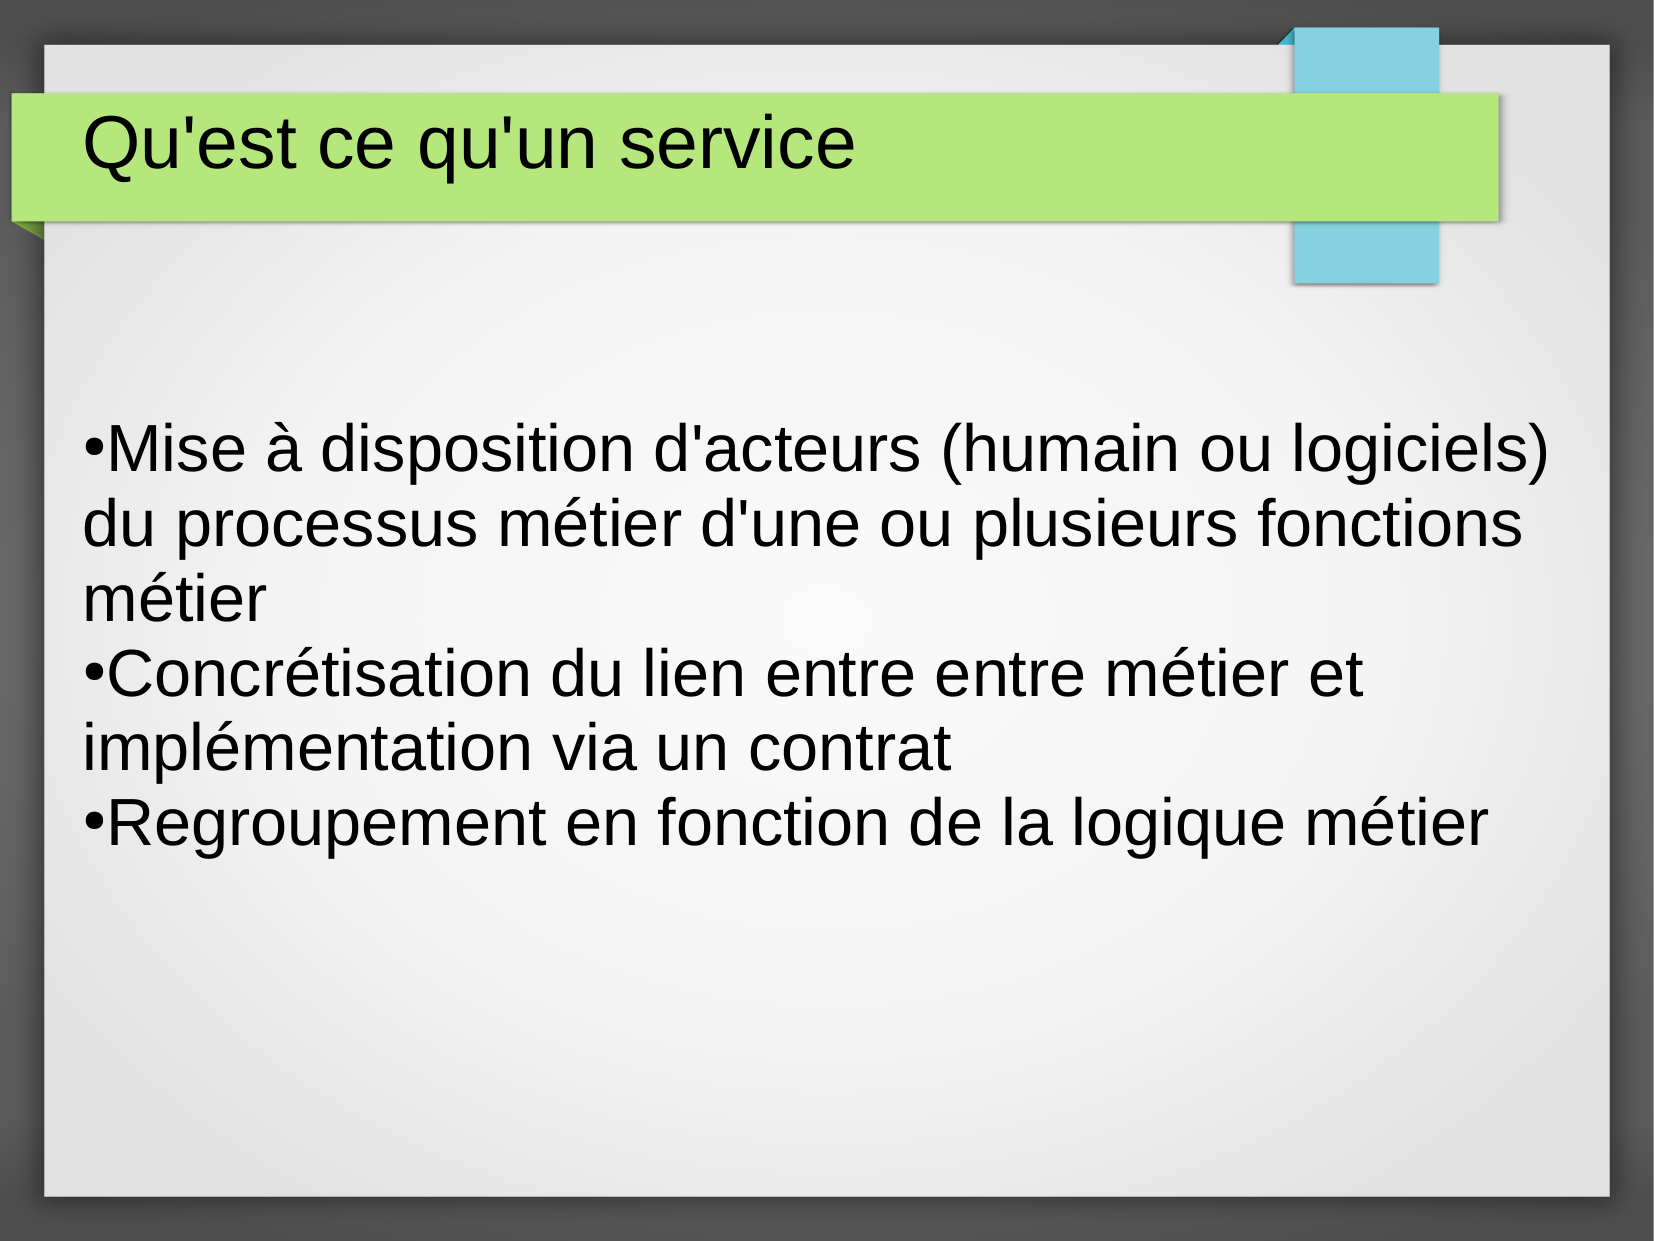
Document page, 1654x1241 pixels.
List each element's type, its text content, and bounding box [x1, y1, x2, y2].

subtitle Mise à disposition d'acteurs (humain ou logiciels) du processus métier d'une ou plusieurs fonctions métier Concrétisation du lien entre entre métier et implémentation via un contrat Regroupement en fonction de la logique métier [82, 49, 1571, 1010]
picture [0, 0, 1654, 1241]
